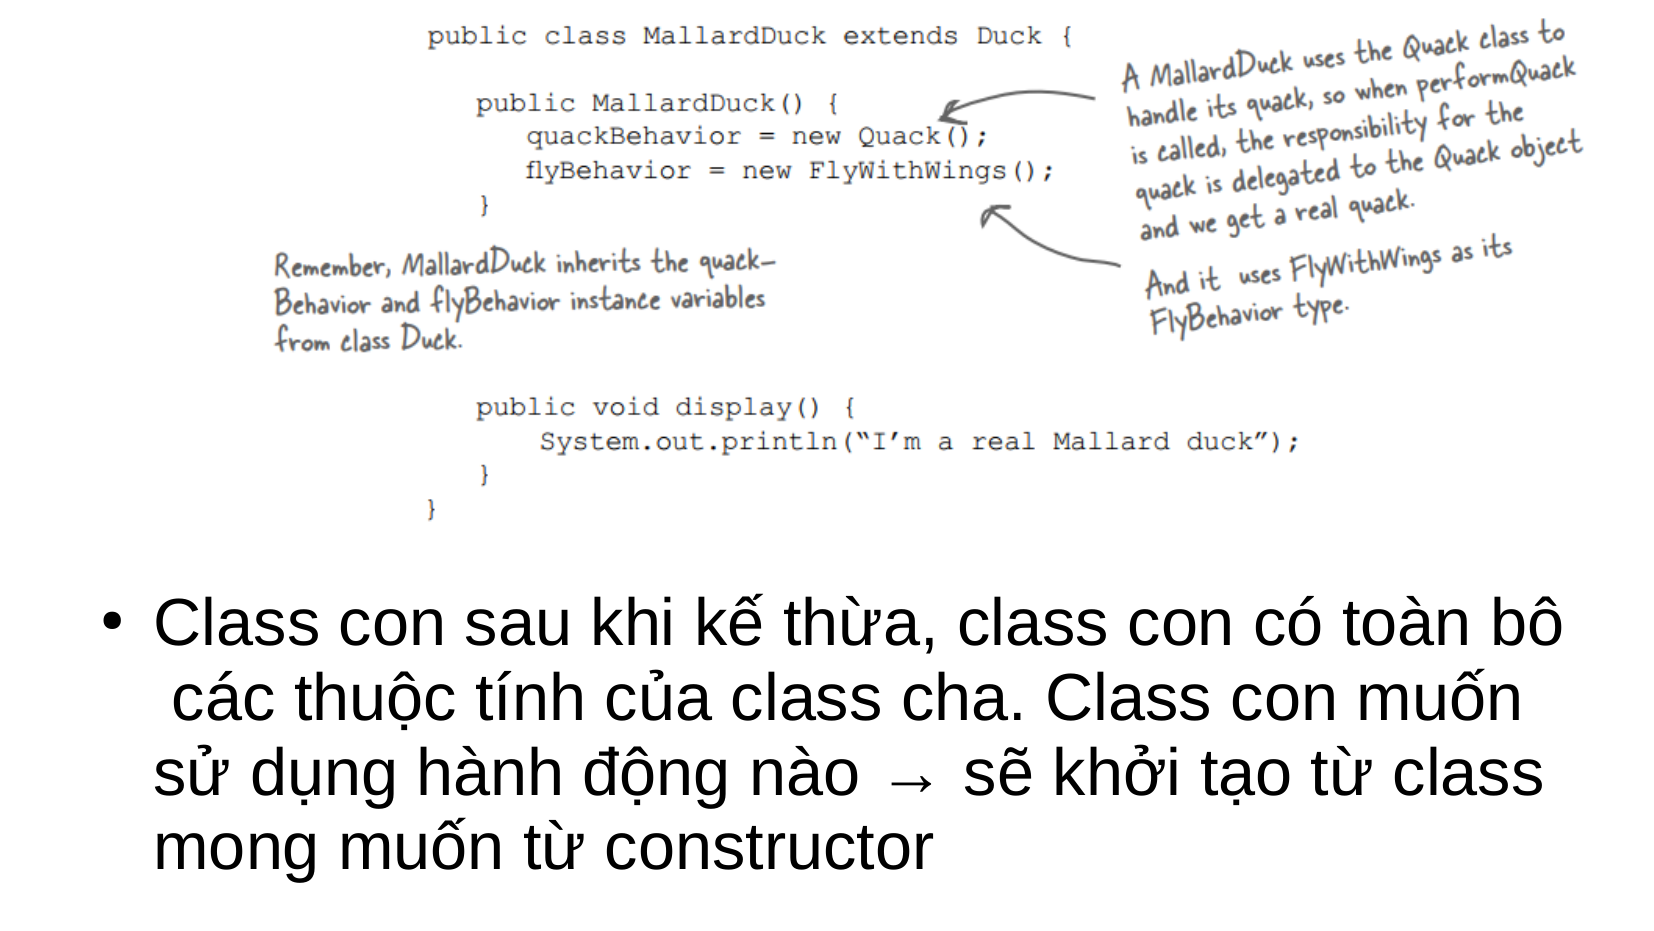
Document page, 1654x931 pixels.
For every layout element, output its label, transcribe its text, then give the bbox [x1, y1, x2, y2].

list Class con sau khi kế thừa, class con có toàn bô các thuộc tính của class cha. Class con muốn sử dụng hành động nào → sẽ khởi tạo từ class mong muốn từ constructor [82, 585, 1571, 901]
picture [255, 14, 1593, 531]
